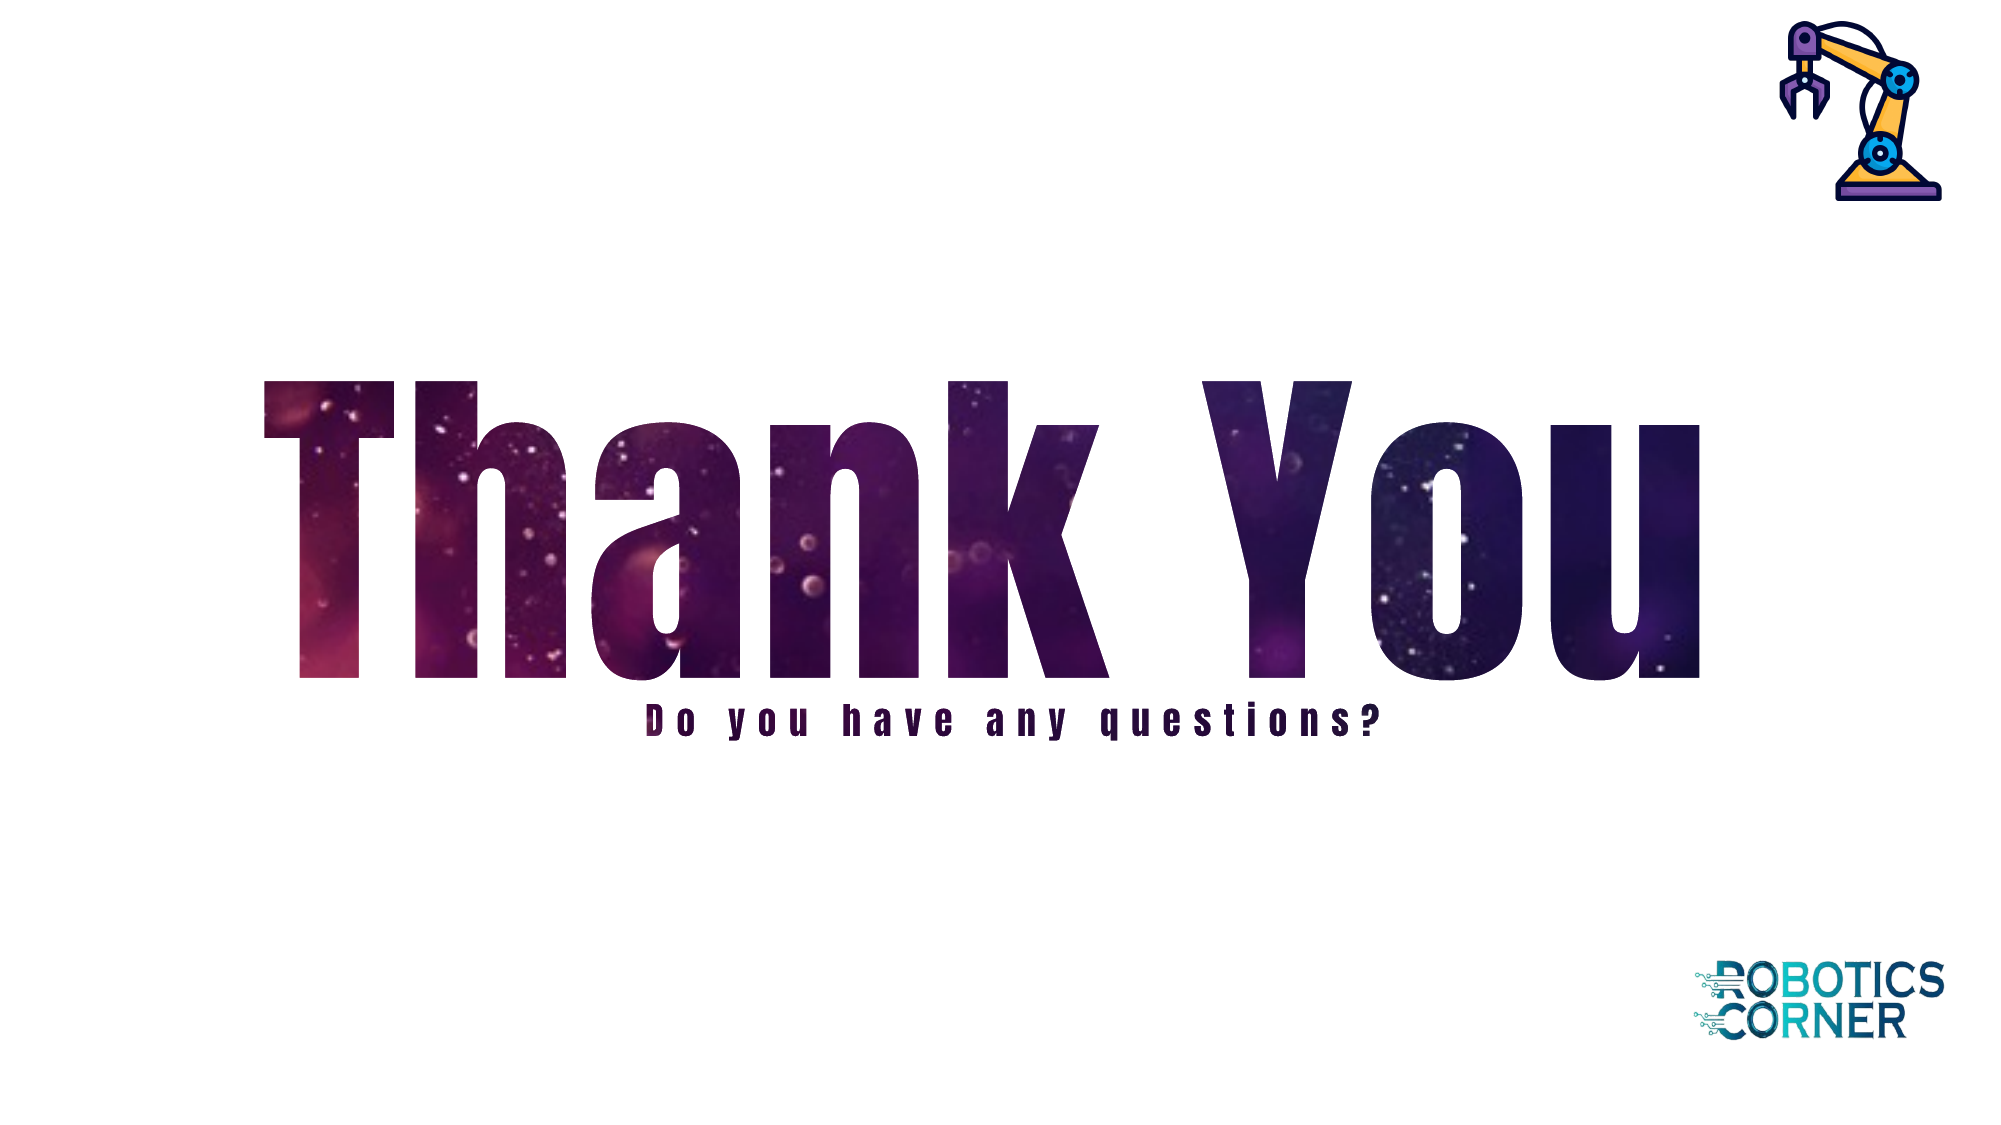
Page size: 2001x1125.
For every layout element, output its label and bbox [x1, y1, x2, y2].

picture [1680, 859, 1953, 1125]
picture [1771, 21, 1950, 201]
text_box [0, 0, 2000, 1125]
